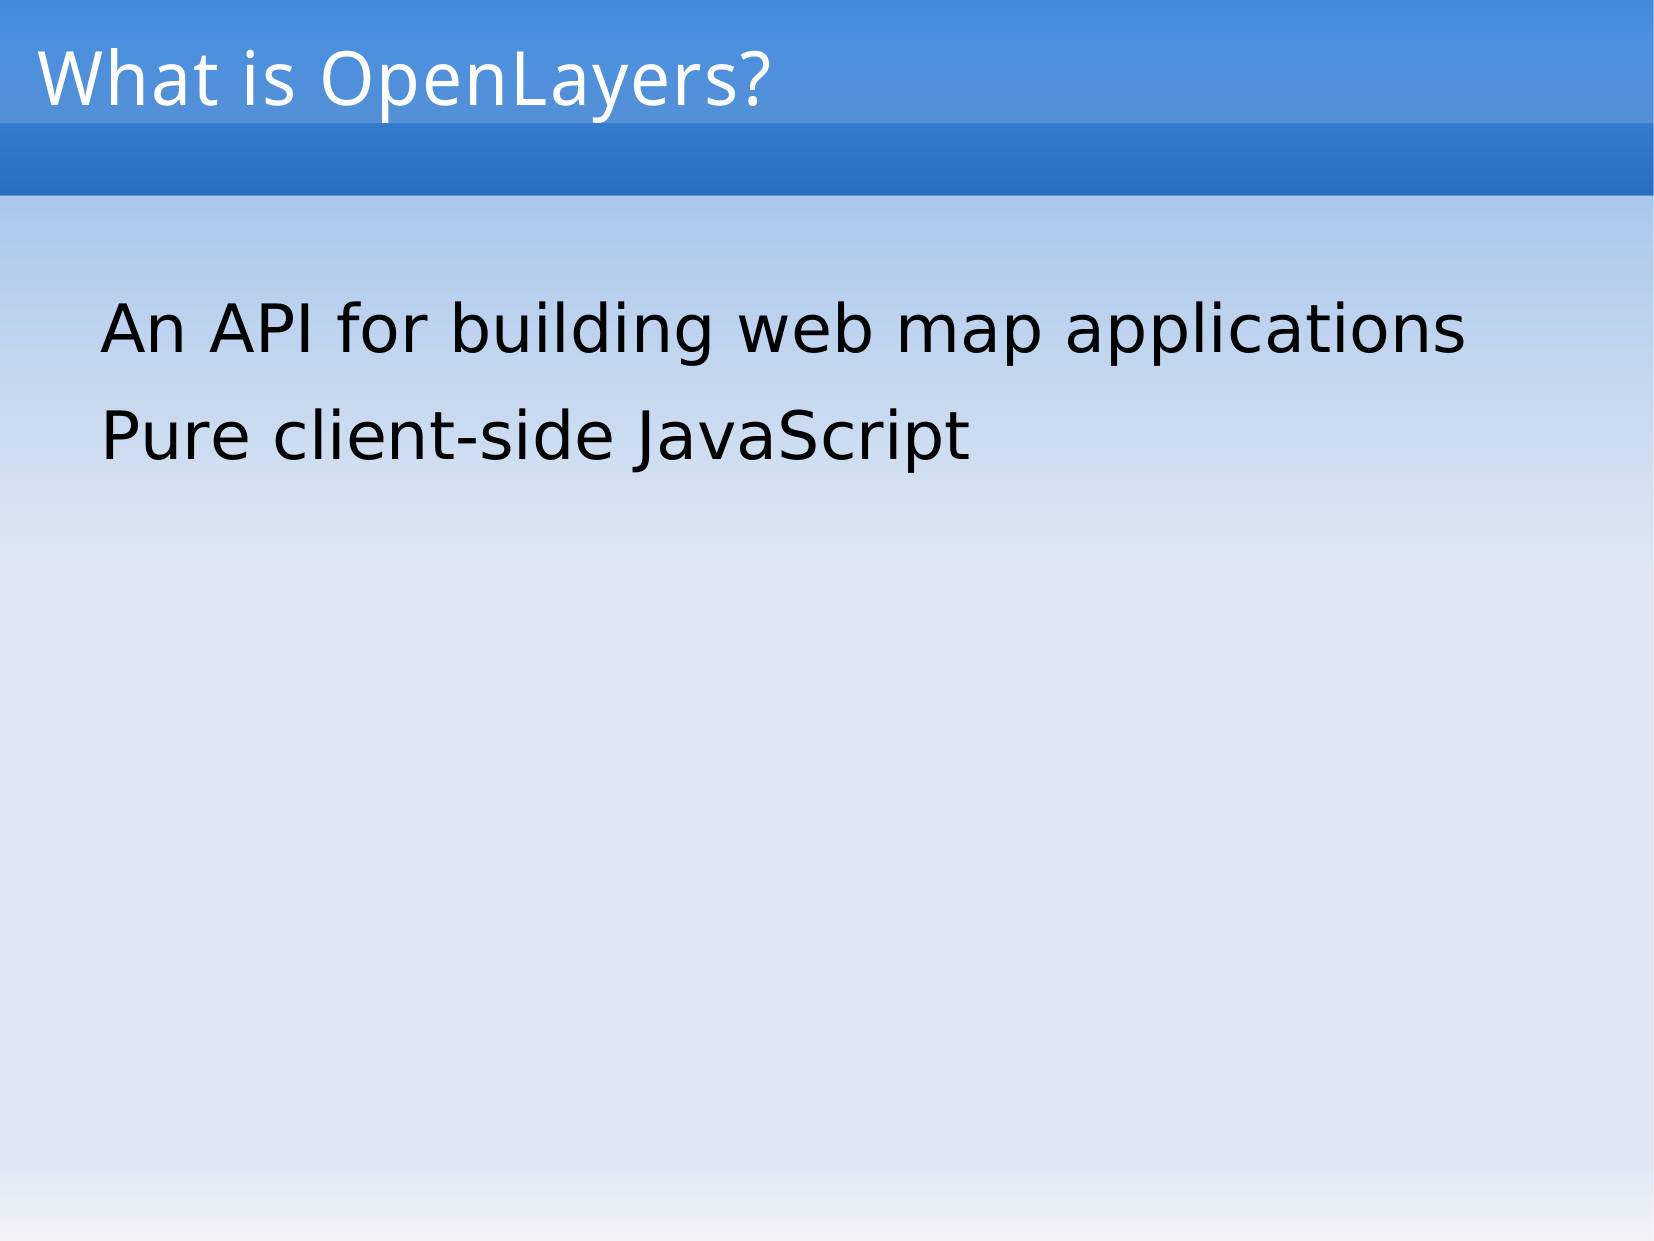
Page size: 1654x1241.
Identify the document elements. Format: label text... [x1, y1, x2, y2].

title What is OpenLayers? [37, 2, 1463, 151]
list An API for building web map applications Pure client-side JavaScript [82, 290, 1571, 1109]
picture [0, 0, 1654, 1241]
